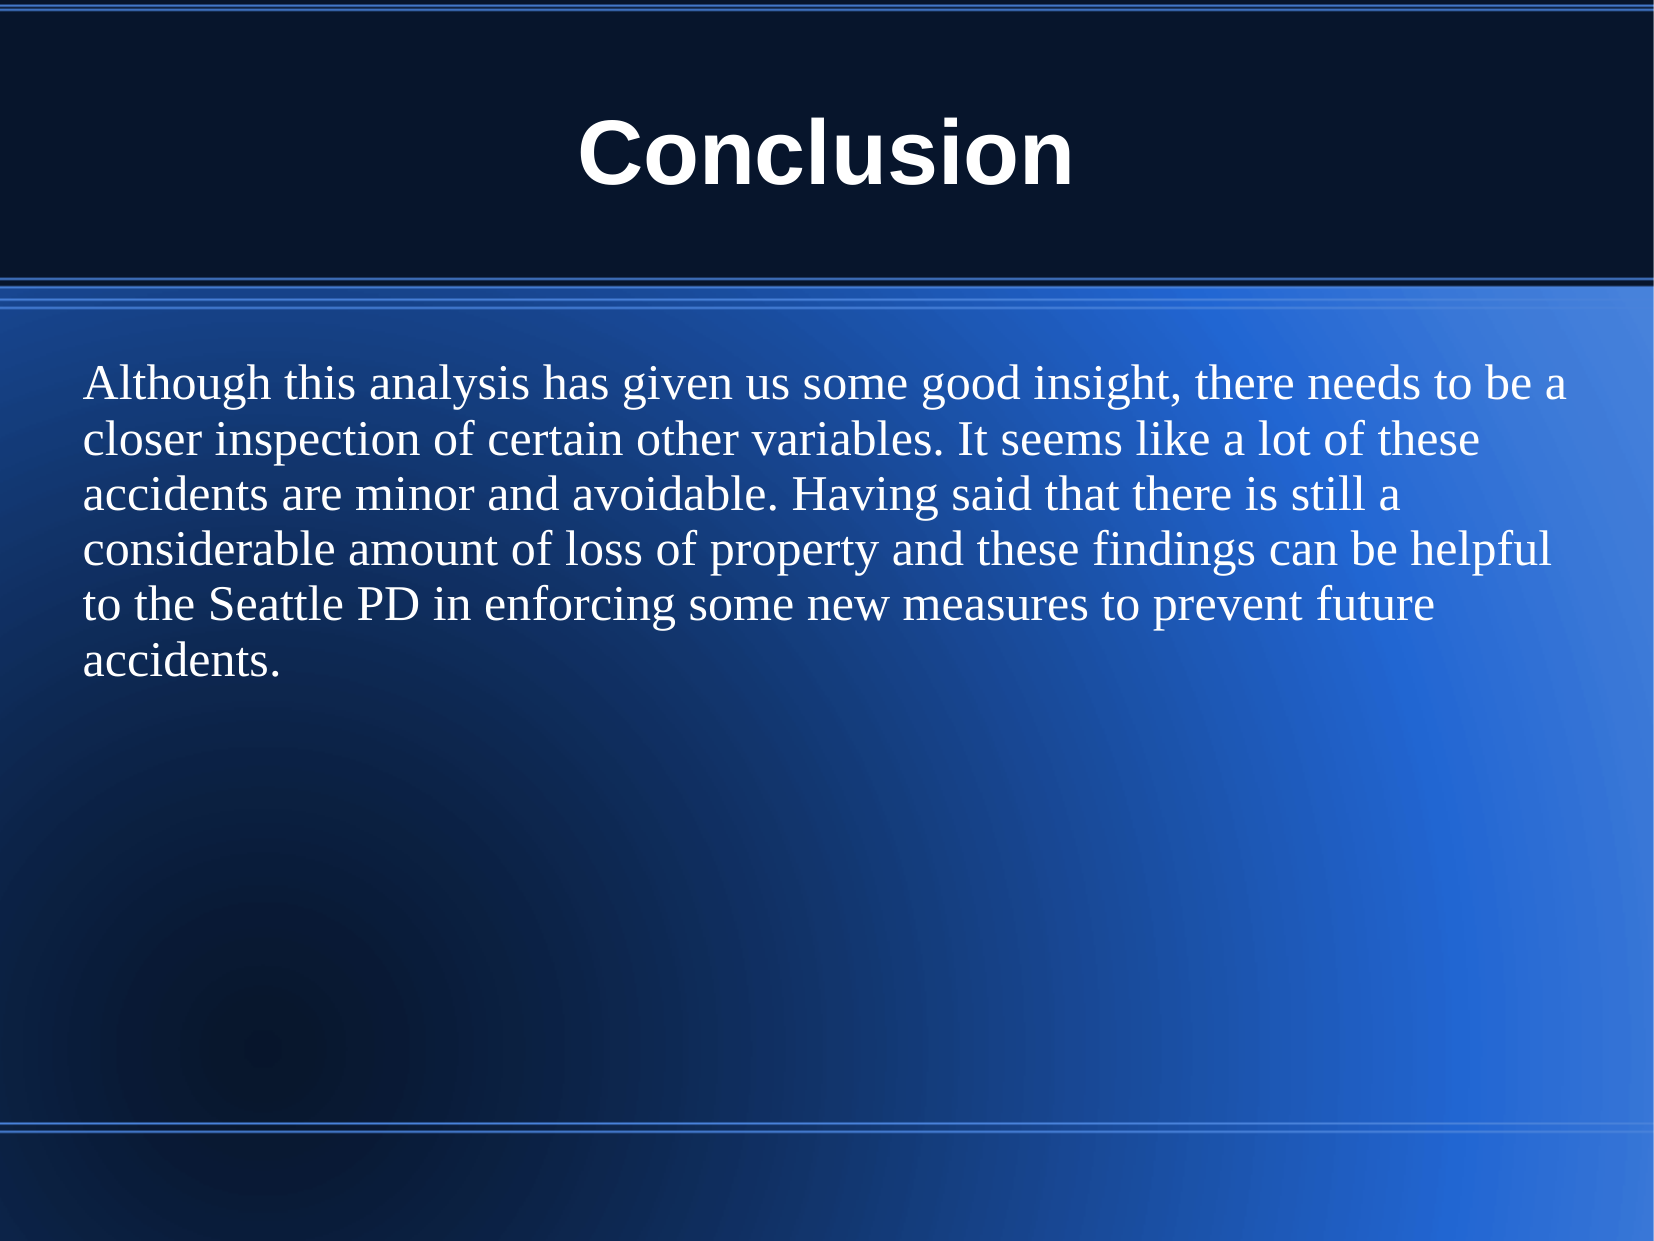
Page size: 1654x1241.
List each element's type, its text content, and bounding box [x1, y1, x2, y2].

list Although this analysis has given us some good insight, there needs to be a closer inspection of certain other variables. It seems like a lot of these accidents are minor and avoidable. Having said that there is still a considerable amount of loss of property and these findings can be helpful to the Seattle PD in enforcing some new measures to prevent future accidents. [82, 355, 1571, 1058]
picture [0, 0, 1654, 1241]
title Conclusion [82, 49, 1571, 257]
